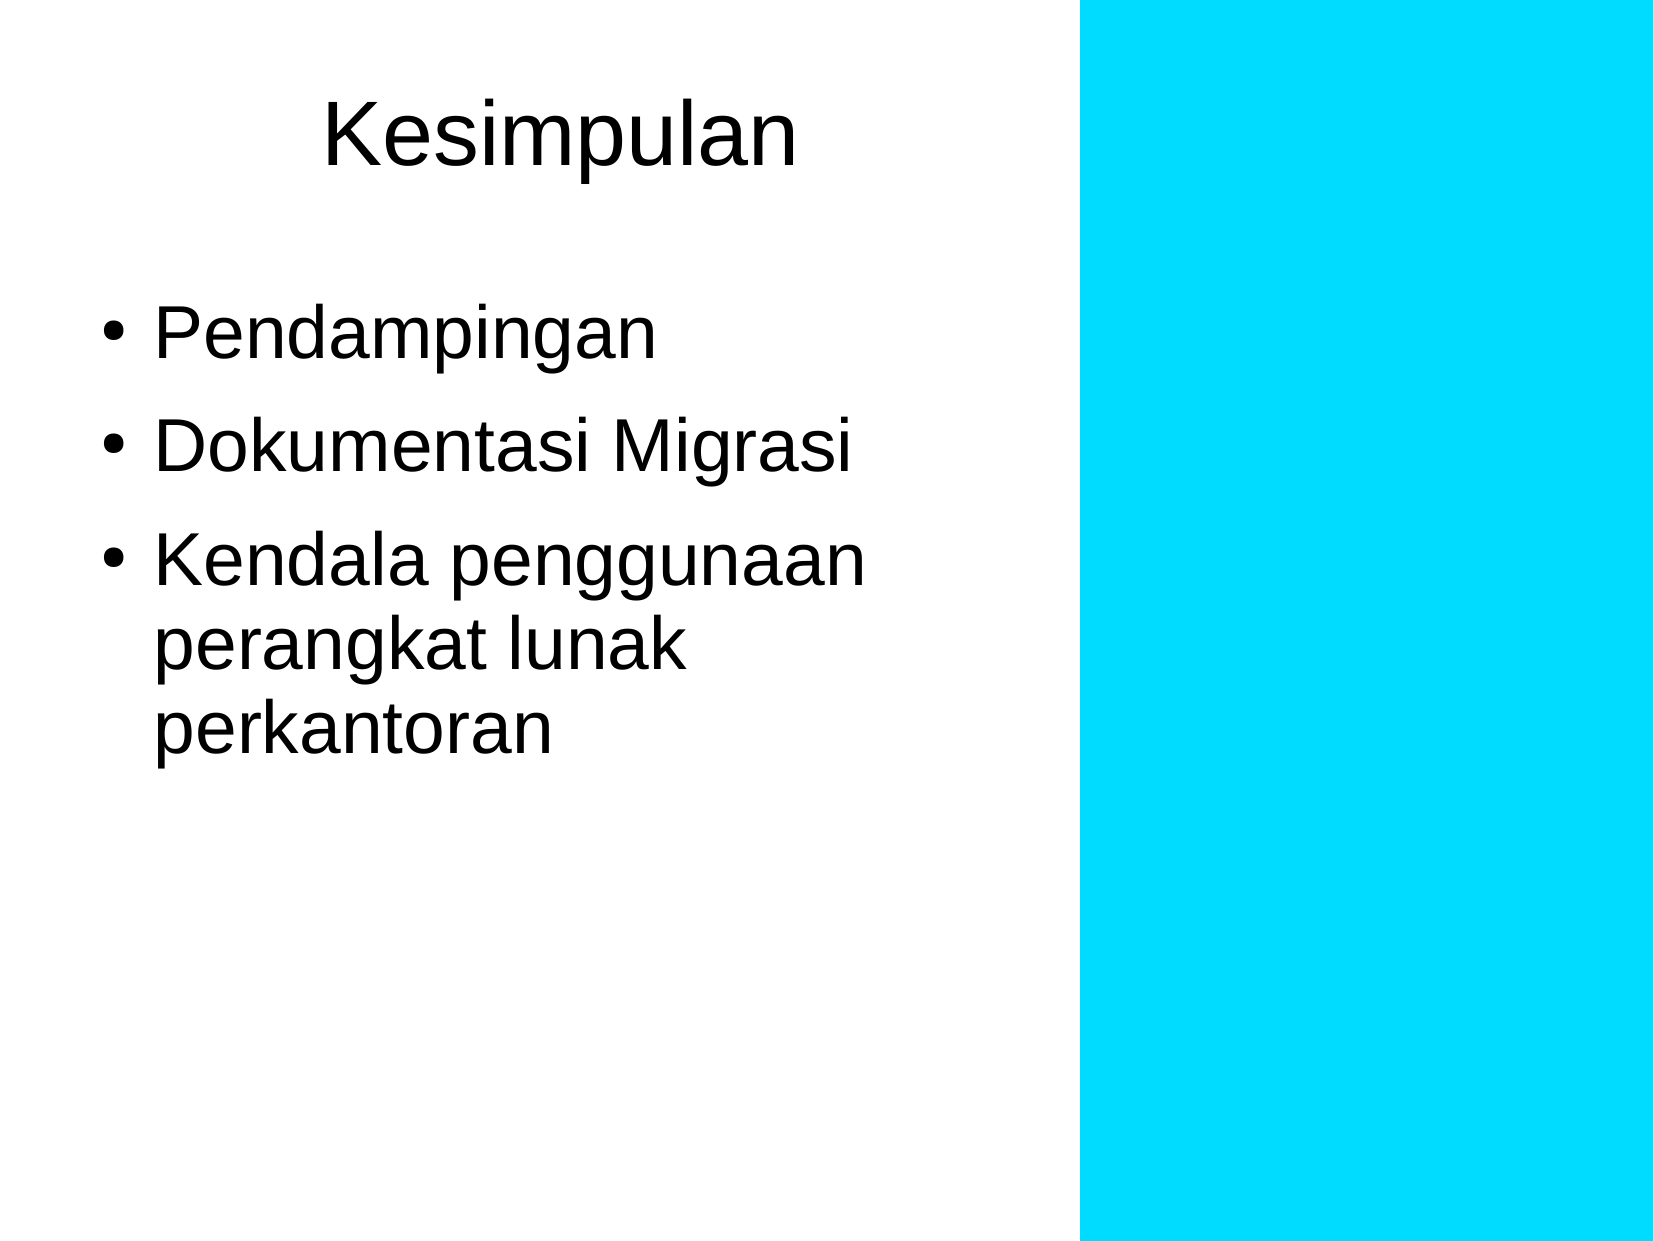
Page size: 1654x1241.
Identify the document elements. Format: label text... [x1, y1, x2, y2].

list Pendampingan Dokumentasi Migrasi Kendala penggunaan perangkat lunak perkantoran [82, 290, 916, 1096]
text_box [1080, 0, 1654, 1241]
title Kesimpulan [0, 30, 1080, 238]
